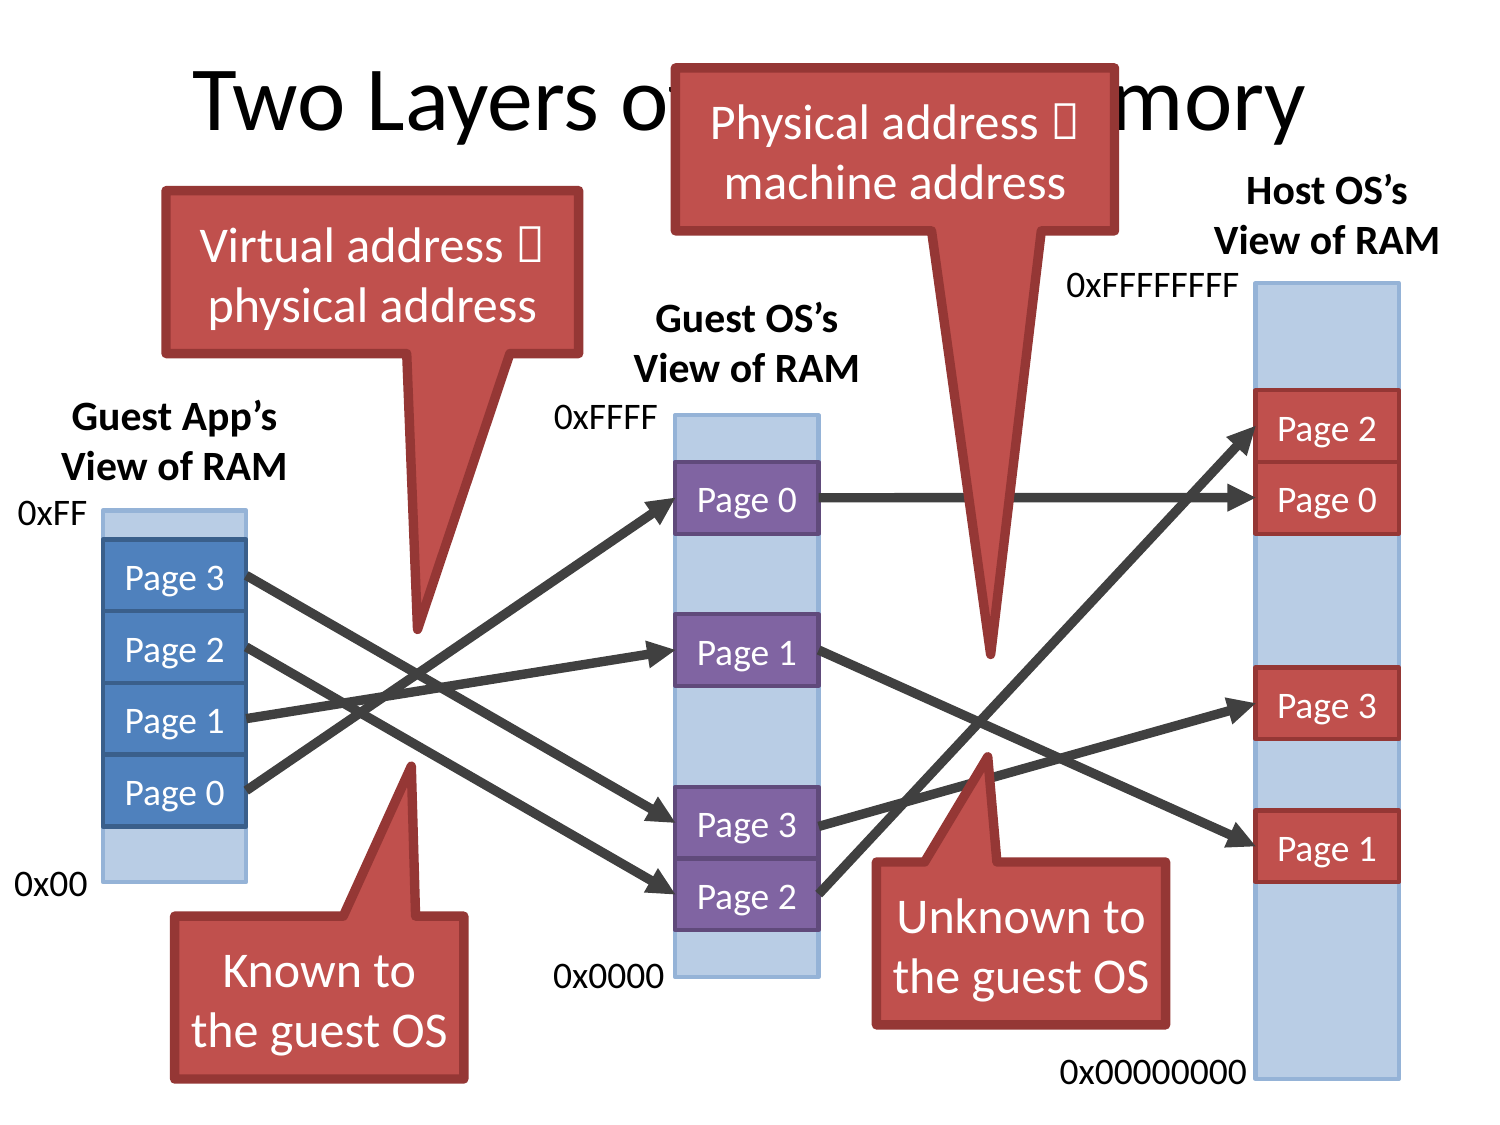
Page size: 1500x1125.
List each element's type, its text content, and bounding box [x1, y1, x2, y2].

text_box [103, 510, 247, 539]
text_box [102, 827, 247, 883]
text_box 0xFFFF [538, 384, 673, 445]
text_box 0x0000 [538, 943, 680, 1004]
text_box Page 1 [675, 614, 819, 686]
text_box Page 3 [102, 539, 247, 611]
text_box 0xFF [2, 480, 103, 540]
text_box Host OS’s View of RAM [1198, 155, 1456, 271]
text_box [675, 534, 819, 614]
text_box Page 2 [675, 858, 819, 931]
text_box Page 2 [102, 611, 247, 682]
text_box Unknown to the guest OS [876, 756, 1166, 1025]
text_box Page 1 [102, 682, 247, 754]
text_box [675, 415, 819, 462]
text_box Guest App’s View of RAM [46, 381, 303, 497]
title Two Layers of Virtual Memory [75, 0, 1425, 188]
text_box Page 2 [1255, 390, 1399, 462]
text_box [675, 931, 819, 978]
text_box Guest OS’s View of RAM [618, 283, 876, 399]
text_box [675, 686, 819, 786]
text_box 0x00 [0, 851, 103, 912]
text_box Page 0 [675, 462, 819, 534]
text_box Page 1 [1255, 810, 1399, 883]
text_box Page 3 [675, 786, 819, 858]
text_box [1255, 883, 1399, 1079]
text_box [1255, 534, 1399, 667]
text_box Physical address  machine address [675, 67, 1115, 655]
text_box Known to the guest OS [174, 766, 464, 1080]
text_box [1255, 283, 1399, 390]
text_box 0xFFFFFFFF [1051, 252, 1255, 313]
text_box 0x00000000 [1044, 1039, 1262, 1100]
text_box [1255, 740, 1399, 810]
text_box Virtual address  physical address [166, 190, 579, 630]
text_box Page 0 [1255, 462, 1399, 534]
text_box Page 0 [102, 754, 247, 827]
text_box Page 3 [1255, 667, 1399, 740]
